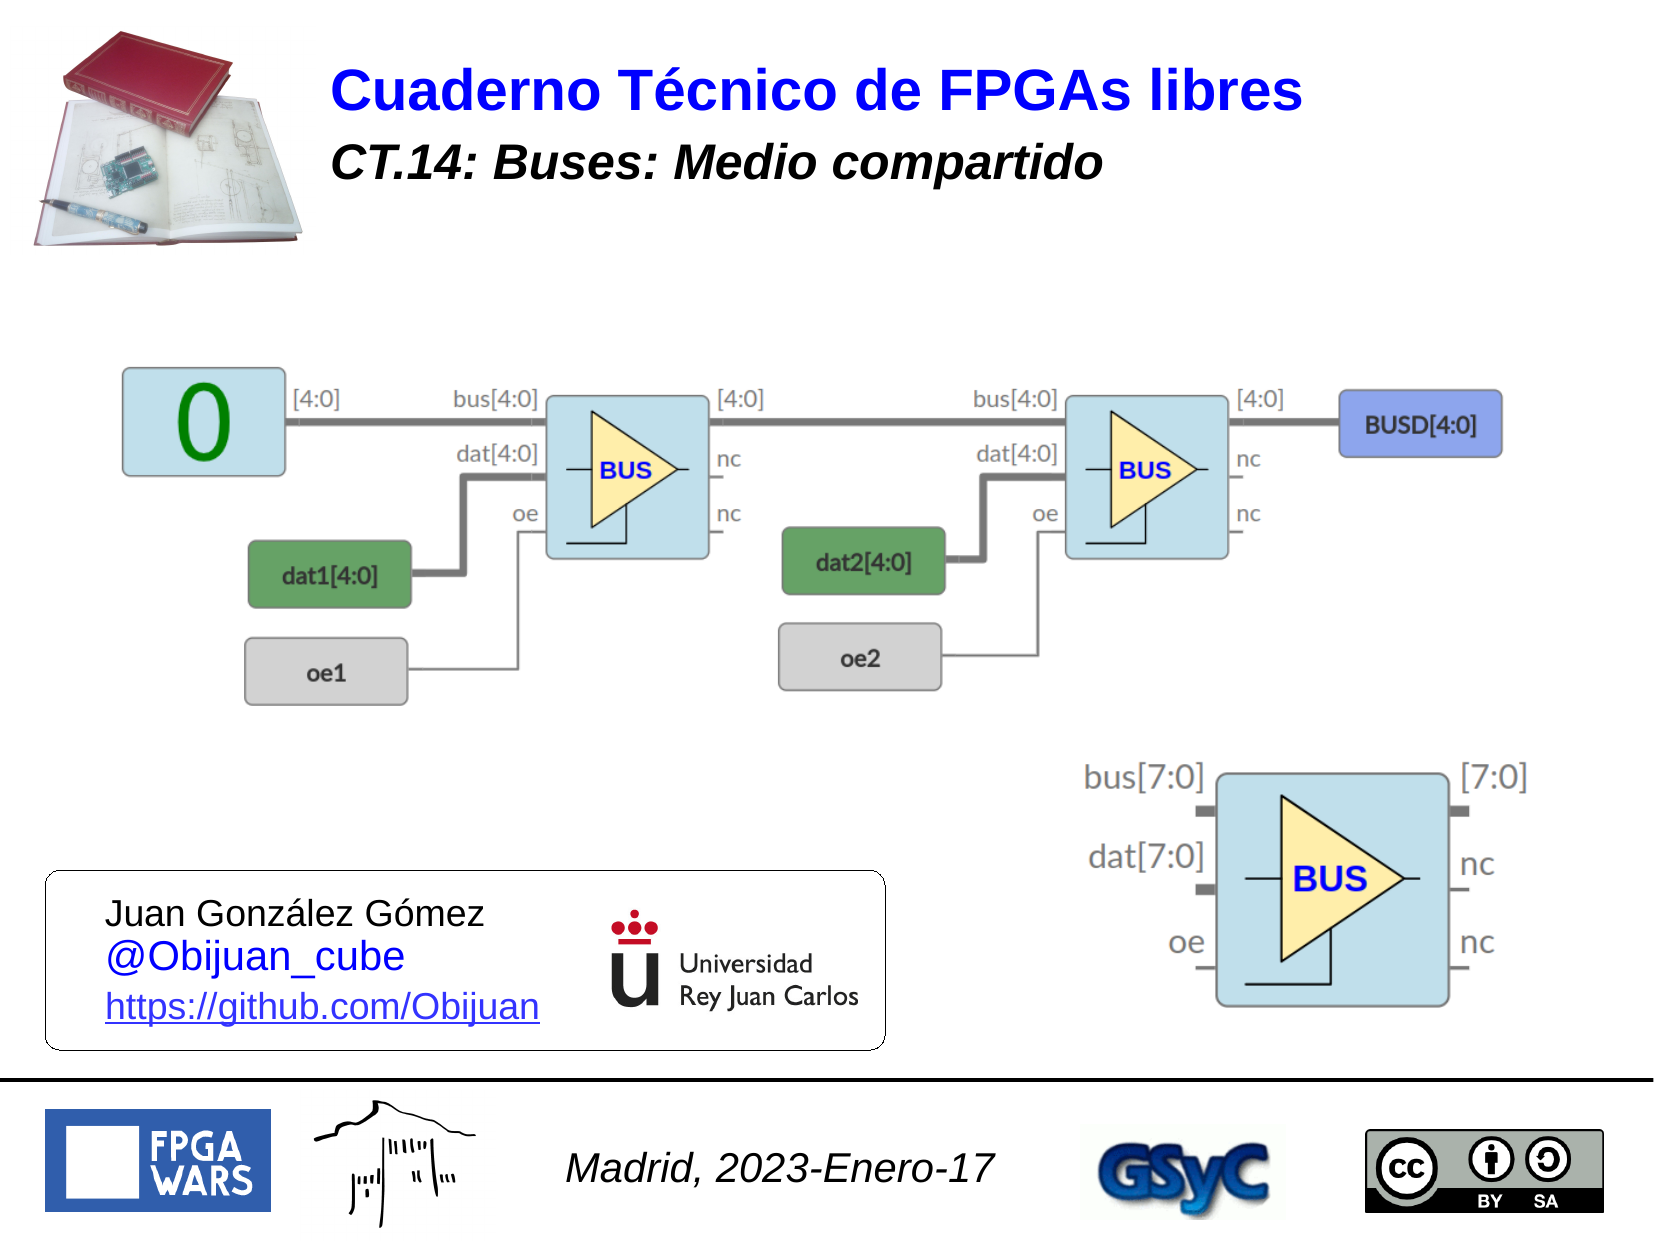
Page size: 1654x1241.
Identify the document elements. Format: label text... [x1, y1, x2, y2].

picture [10, 26, 316, 256]
picture [1365, 1120, 1604, 1221]
text_box @Obijuan_cube [90, 925, 451, 1001]
text_box Madrid, 2023-Enero-17 [540, 1121, 1021, 1216]
text_box https://github.com/Obijuan [90, 978, 556, 1036]
text_box Juan González Gómez [90, 885, 601, 946]
picture [595, 899, 871, 1021]
title Cuaderno Técnico de FPGAs libres [330, 15, 1471, 128]
picture [45, 1109, 271, 1213]
picture [1080, 1124, 1286, 1220]
picture [105, 284, 1519, 723]
picture [1070, 734, 1546, 1022]
picture [300, 1089, 496, 1241]
text_box CT.14: Buses: Medio compartido [330, 128, 1621, 196]
text_box [45, 870, 886, 1051]
